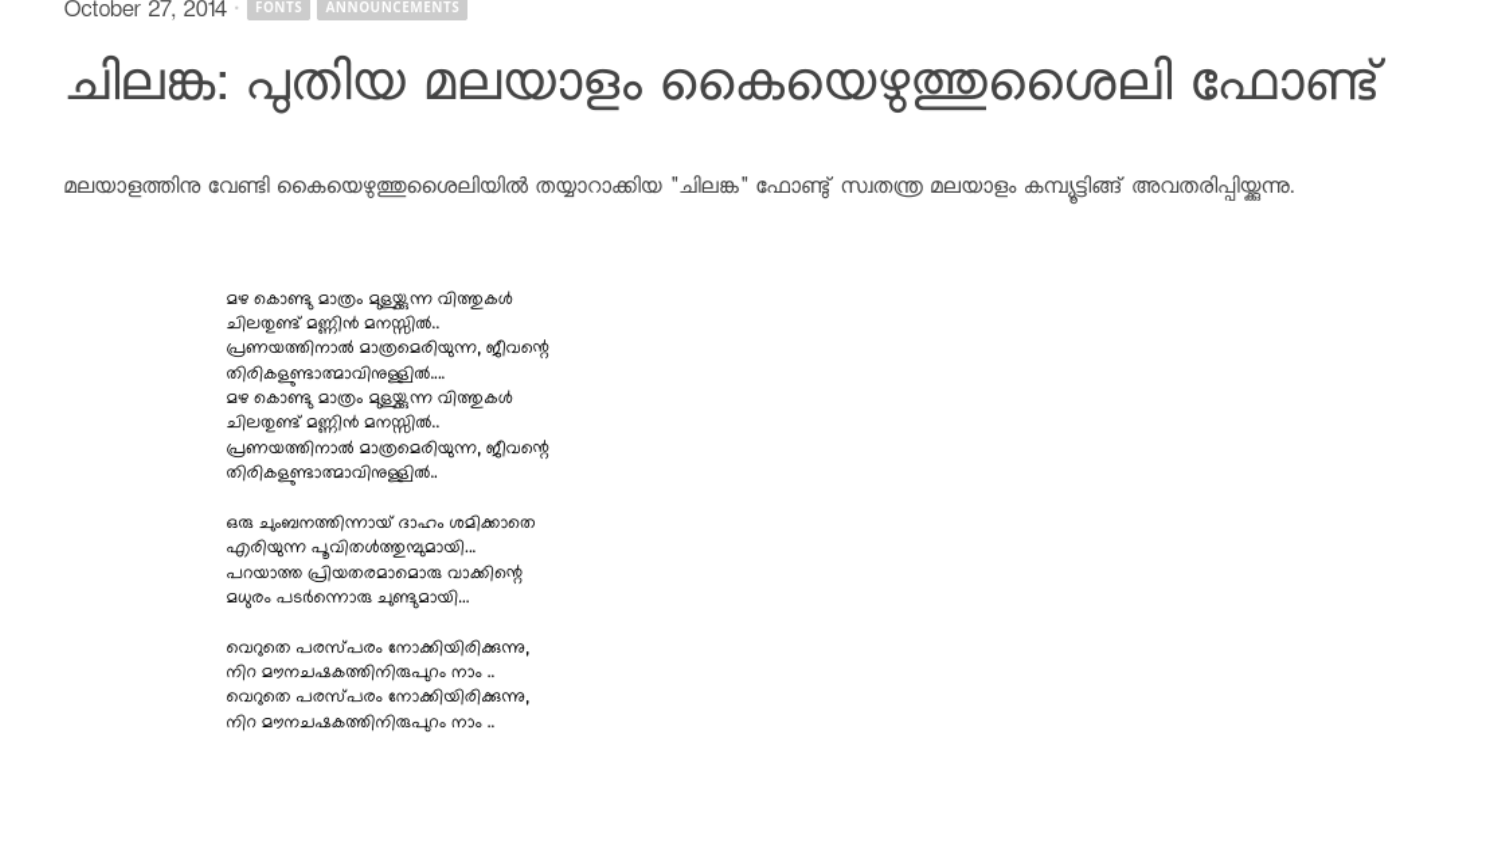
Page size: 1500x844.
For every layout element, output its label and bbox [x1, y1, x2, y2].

picture [0, 0, 1500, 756]
